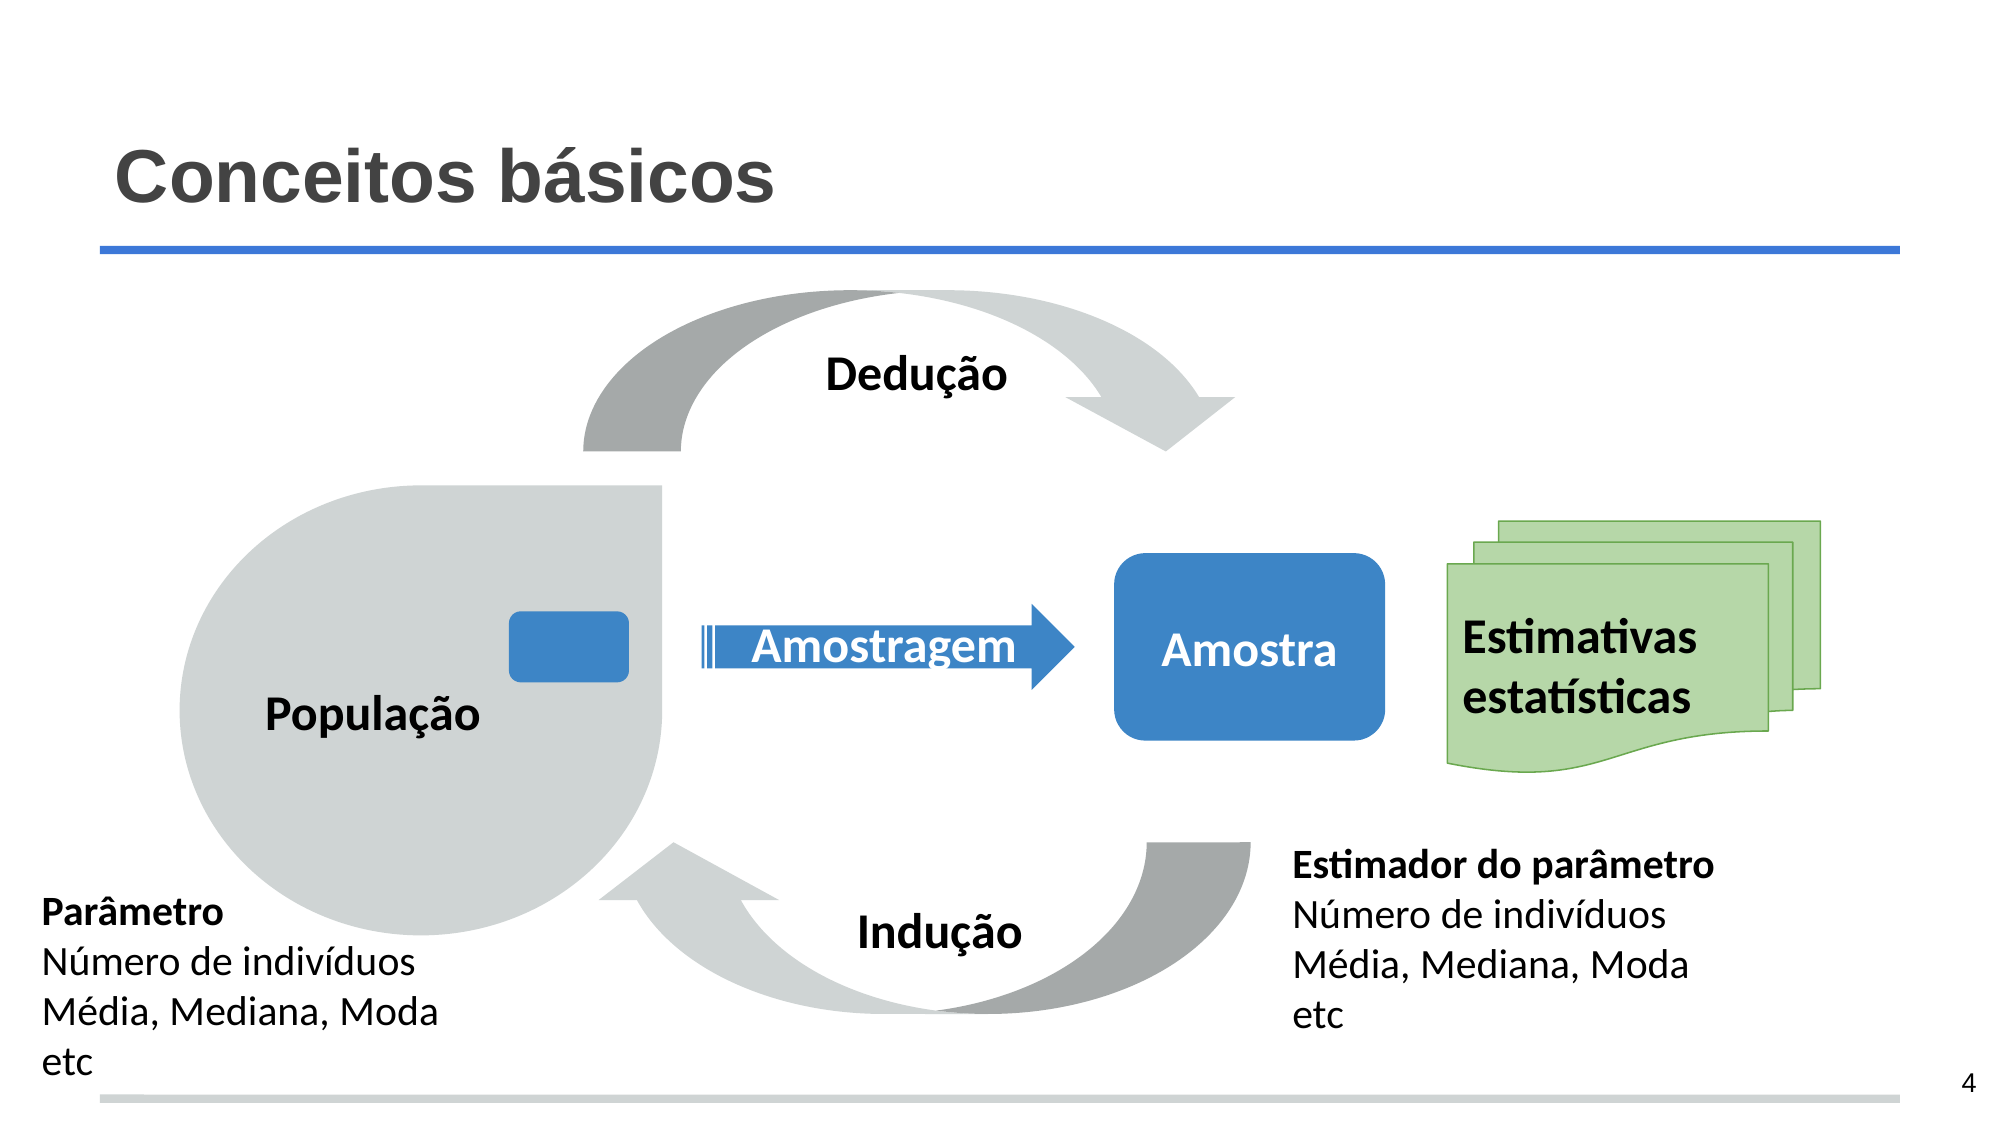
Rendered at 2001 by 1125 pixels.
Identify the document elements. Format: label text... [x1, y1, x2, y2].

text_box [598, 842, 748, 901]
text_box [1139, 842, 1251, 883]
text_box População [179, 485, 663, 907]
slide_number <number> [1871, 1038, 1992, 1125]
text_box Dedução [877, 290, 1236, 452]
text_box Amostragem [707, 625, 713, 669]
text_box Indução [628, 883, 1251, 1012]
text_box Amostragem [715, 603, 1075, 690]
title Conceitos básicos [99, 45, 1900, 233]
text_box [508, 611, 629, 683]
text_box Parâmetro Número de indivíduos Média, Mediana, Moda etc [26, 868, 539, 1081]
text_box Amostra [1114, 553, 1386, 741]
text_box Estimativas estatísticas [1447, 521, 1821, 773]
text_box Estimador do parâmetro Número de indivíduos Média, Mediana, Moda etc [1277, 822, 1790, 1034]
